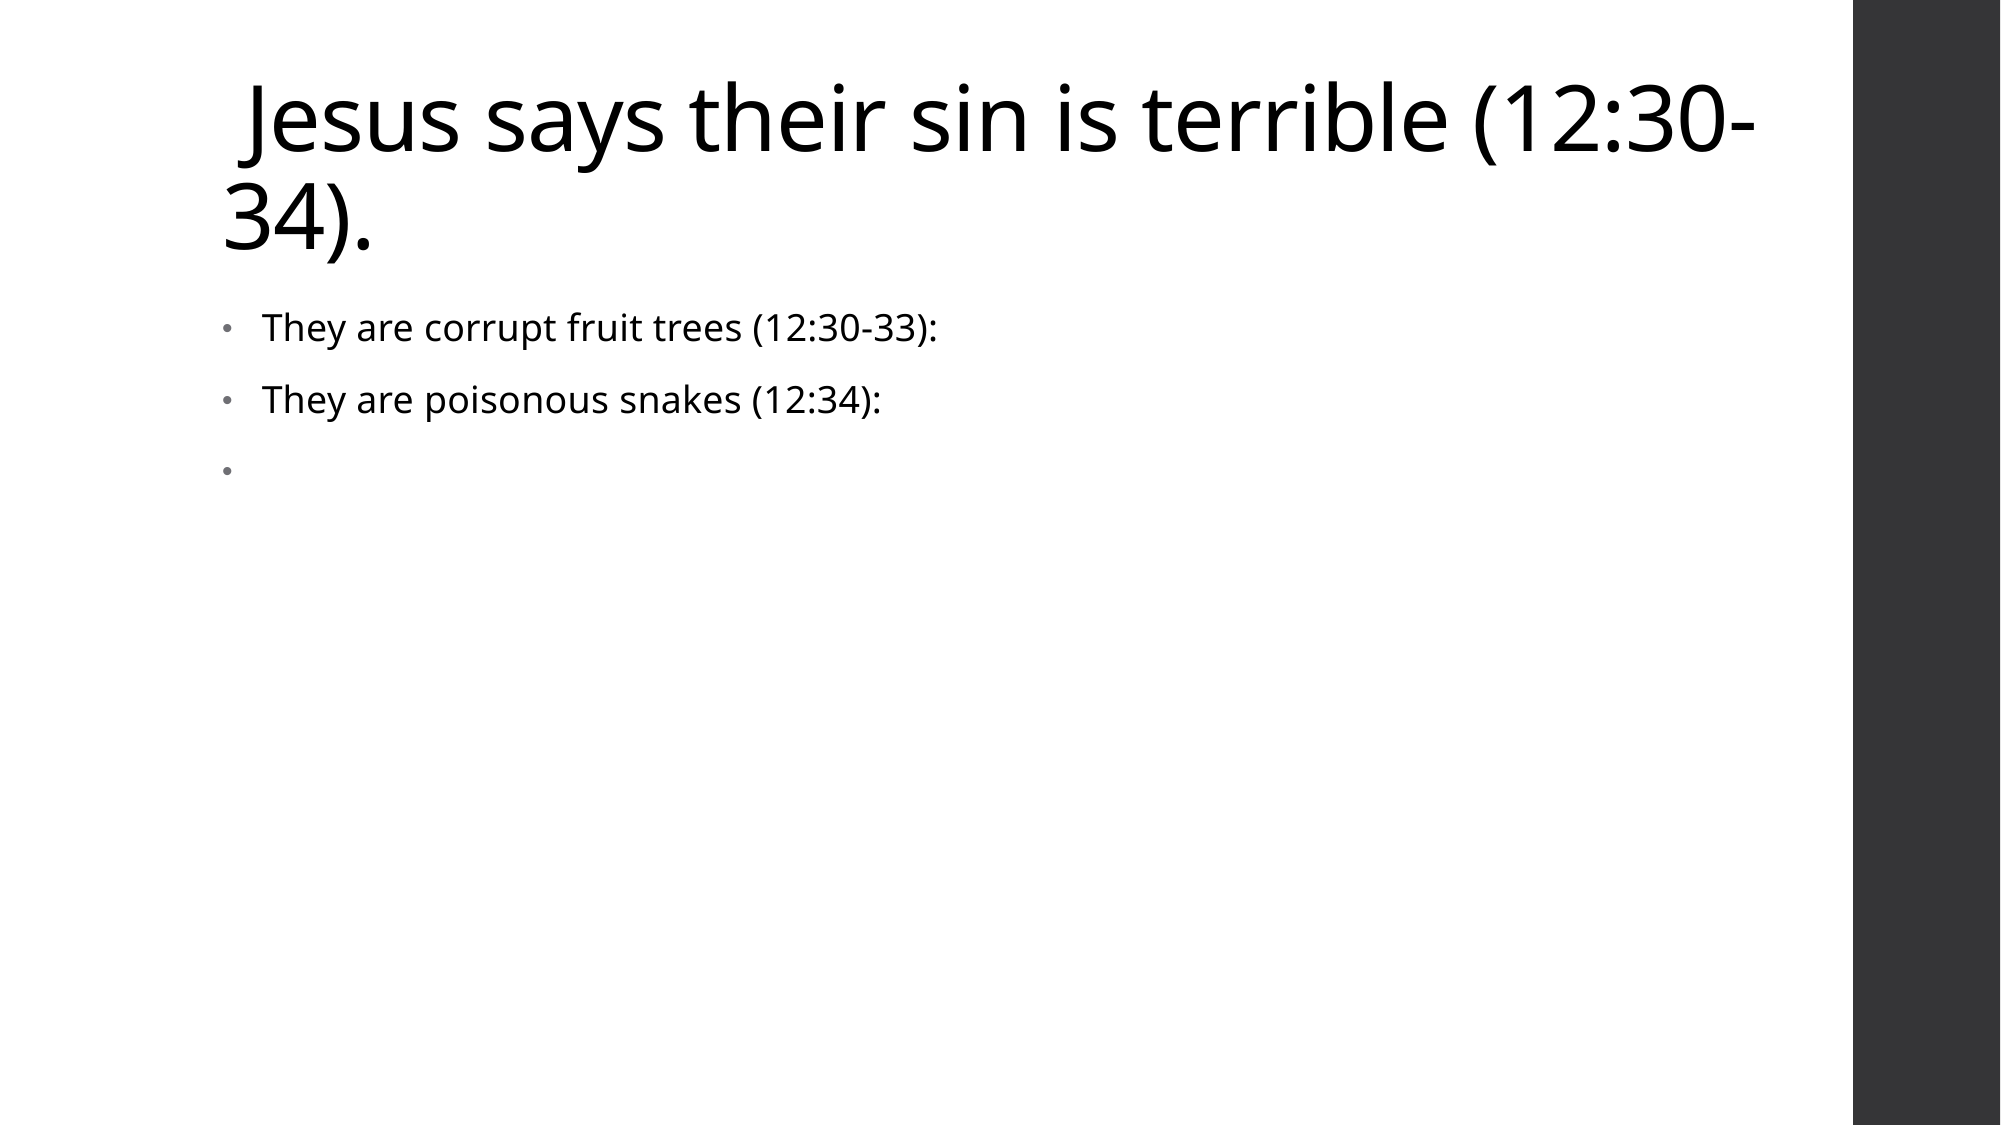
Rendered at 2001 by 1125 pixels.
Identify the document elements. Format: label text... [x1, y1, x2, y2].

title Jesus says their sin is terrible (12:30-34). [206, 60, 1797, 278]
list They are corrupt fruit trees (12:30-33): They are poisonous snakes (12:34): [206, 299, 1617, 1014]
